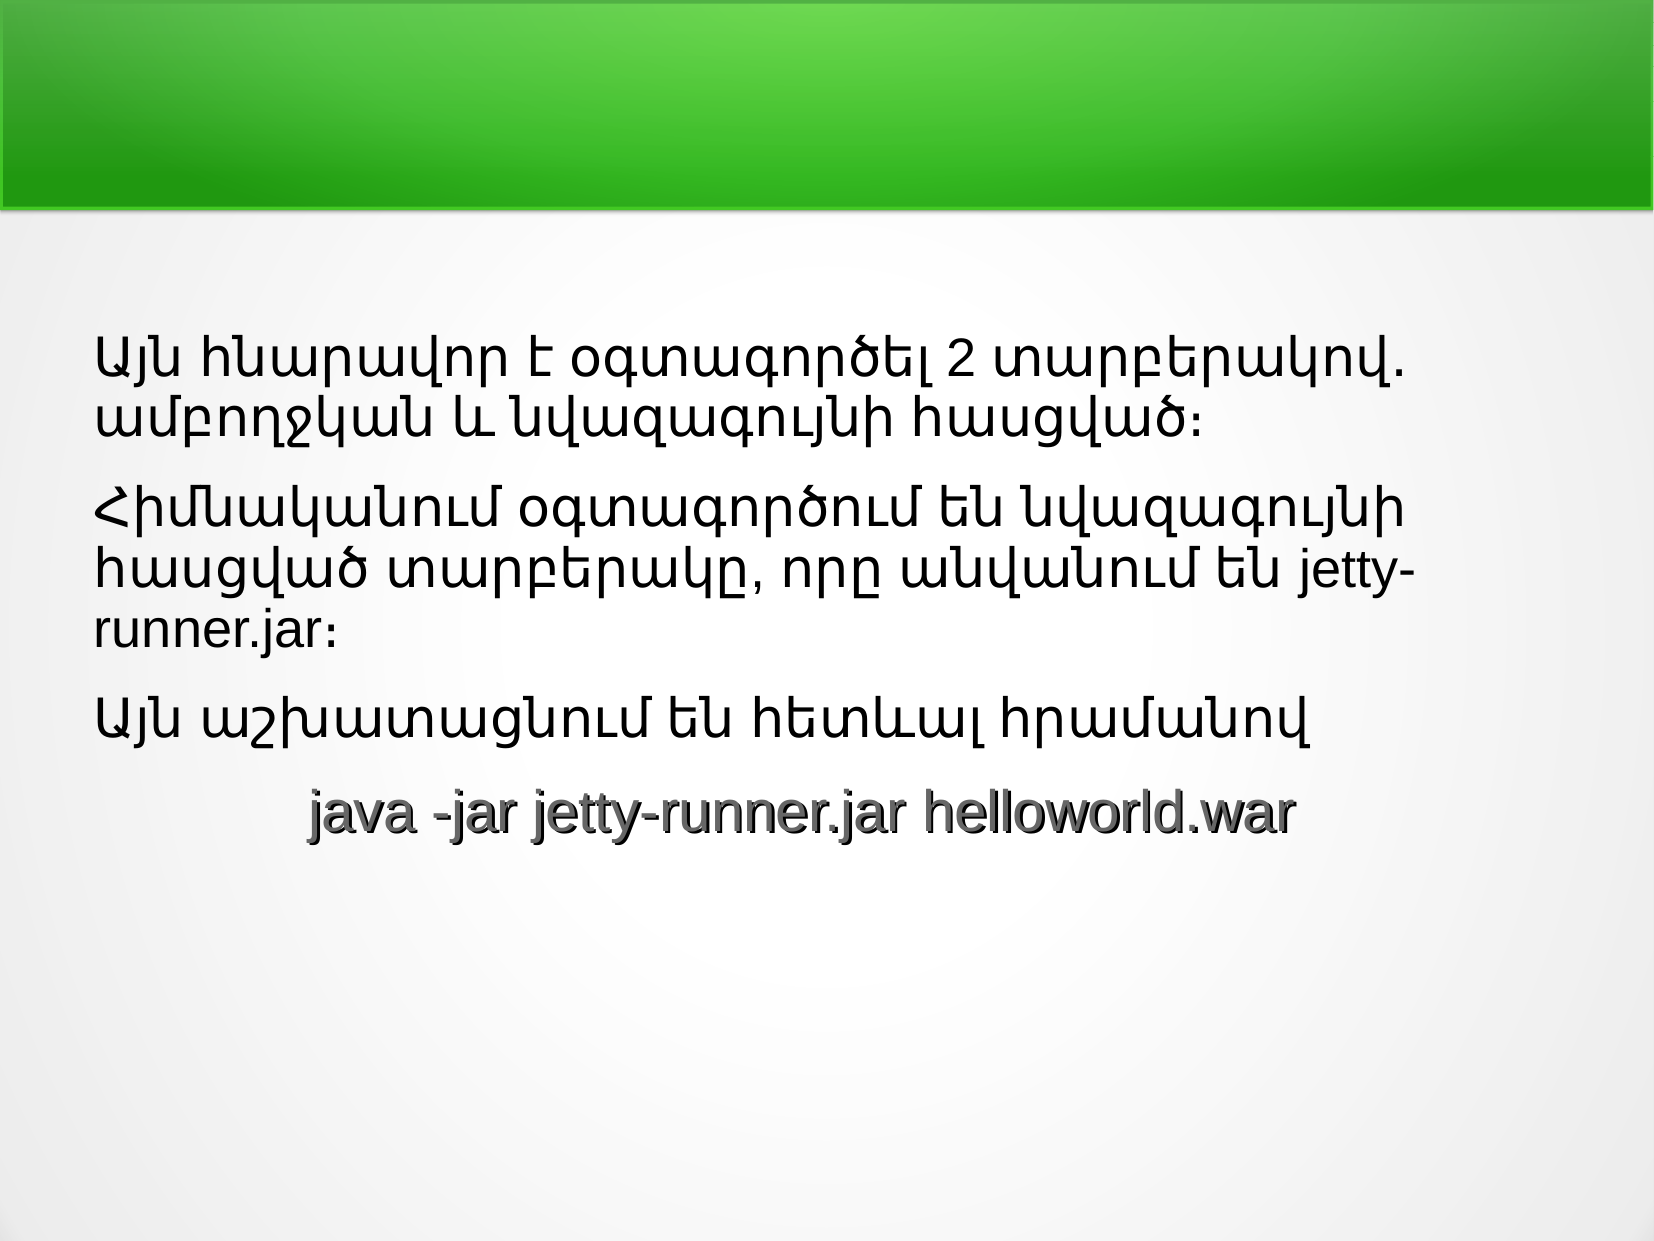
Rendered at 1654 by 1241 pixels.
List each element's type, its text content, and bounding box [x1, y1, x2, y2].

list Այն հնարավոր է օգտագործել 2 տարբերակով․ ամբողջկան և նվազագույնի հասցված։ Հիմնականում օգտագործում են նվազագույնի հասցված տարբերակը, որը անվանում են jetty-runner.jar։ Այն աշխատացնում են հետևալ հրամանով java -jar jetty-runner.jar helloworld.war [22, 327, 1511, 1047]
